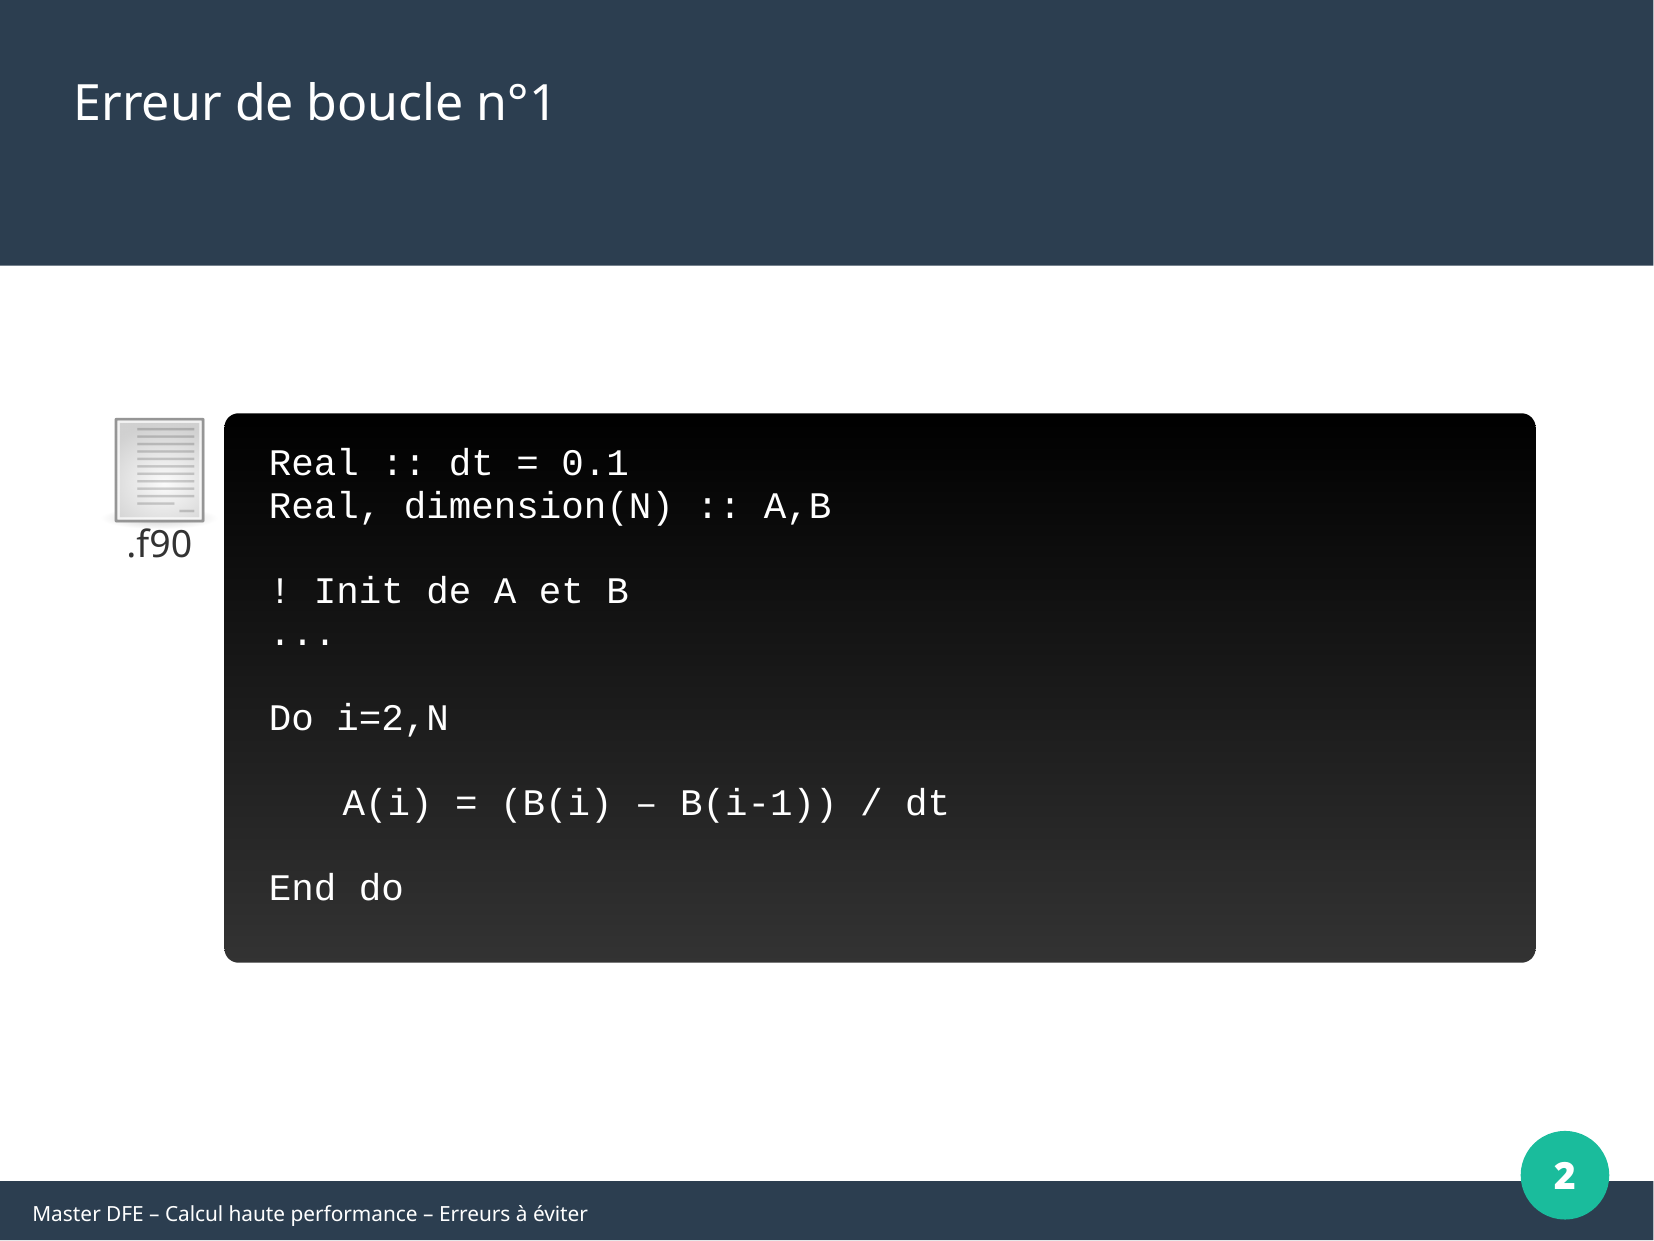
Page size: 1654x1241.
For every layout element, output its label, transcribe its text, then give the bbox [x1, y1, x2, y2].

text_box Master DFE – Calcul haute performance – Erreurs à éviter [17, 1191, 1436, 1235]
text_box Erreur de boucle n°1 [59, 59, 1619, 209]
picture [100, 413, 219, 510]
text_box .f90 [82, 510, 237, 576]
text_box Real :: dt = 0.1 Real, dimension(N) :: A,B ! Init de A et B ... Do i=2,N A(i) = (B(i) – B(i-1)) / dt End do [253, 437, 1524, 931]
text_box [224, 413, 1536, 963]
